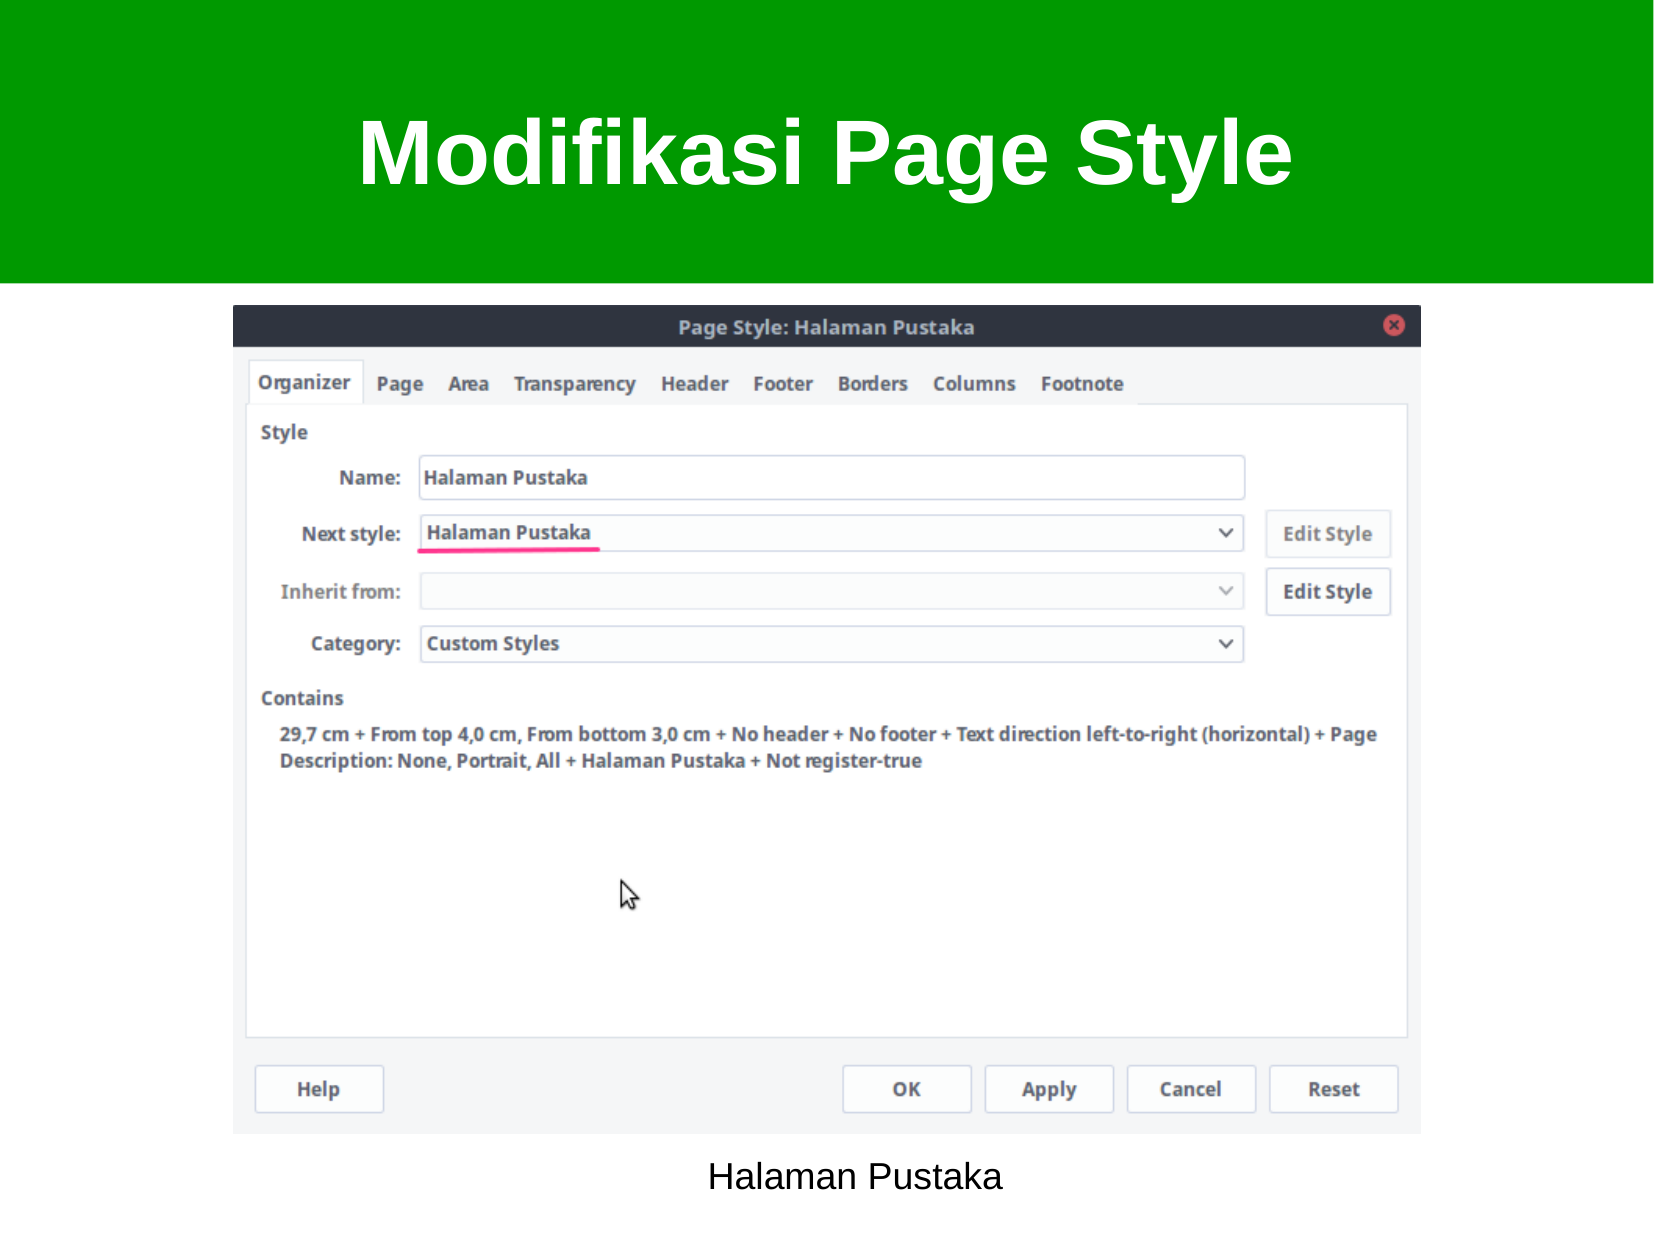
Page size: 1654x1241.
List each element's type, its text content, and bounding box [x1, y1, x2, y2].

title Modifikasi Page Style [82, 49, 1571, 257]
text_box [0, 0, 1654, 284]
text_box Halaman Pustaka [692, 1147, 1018, 1205]
picture [233, 305, 1421, 1134]
